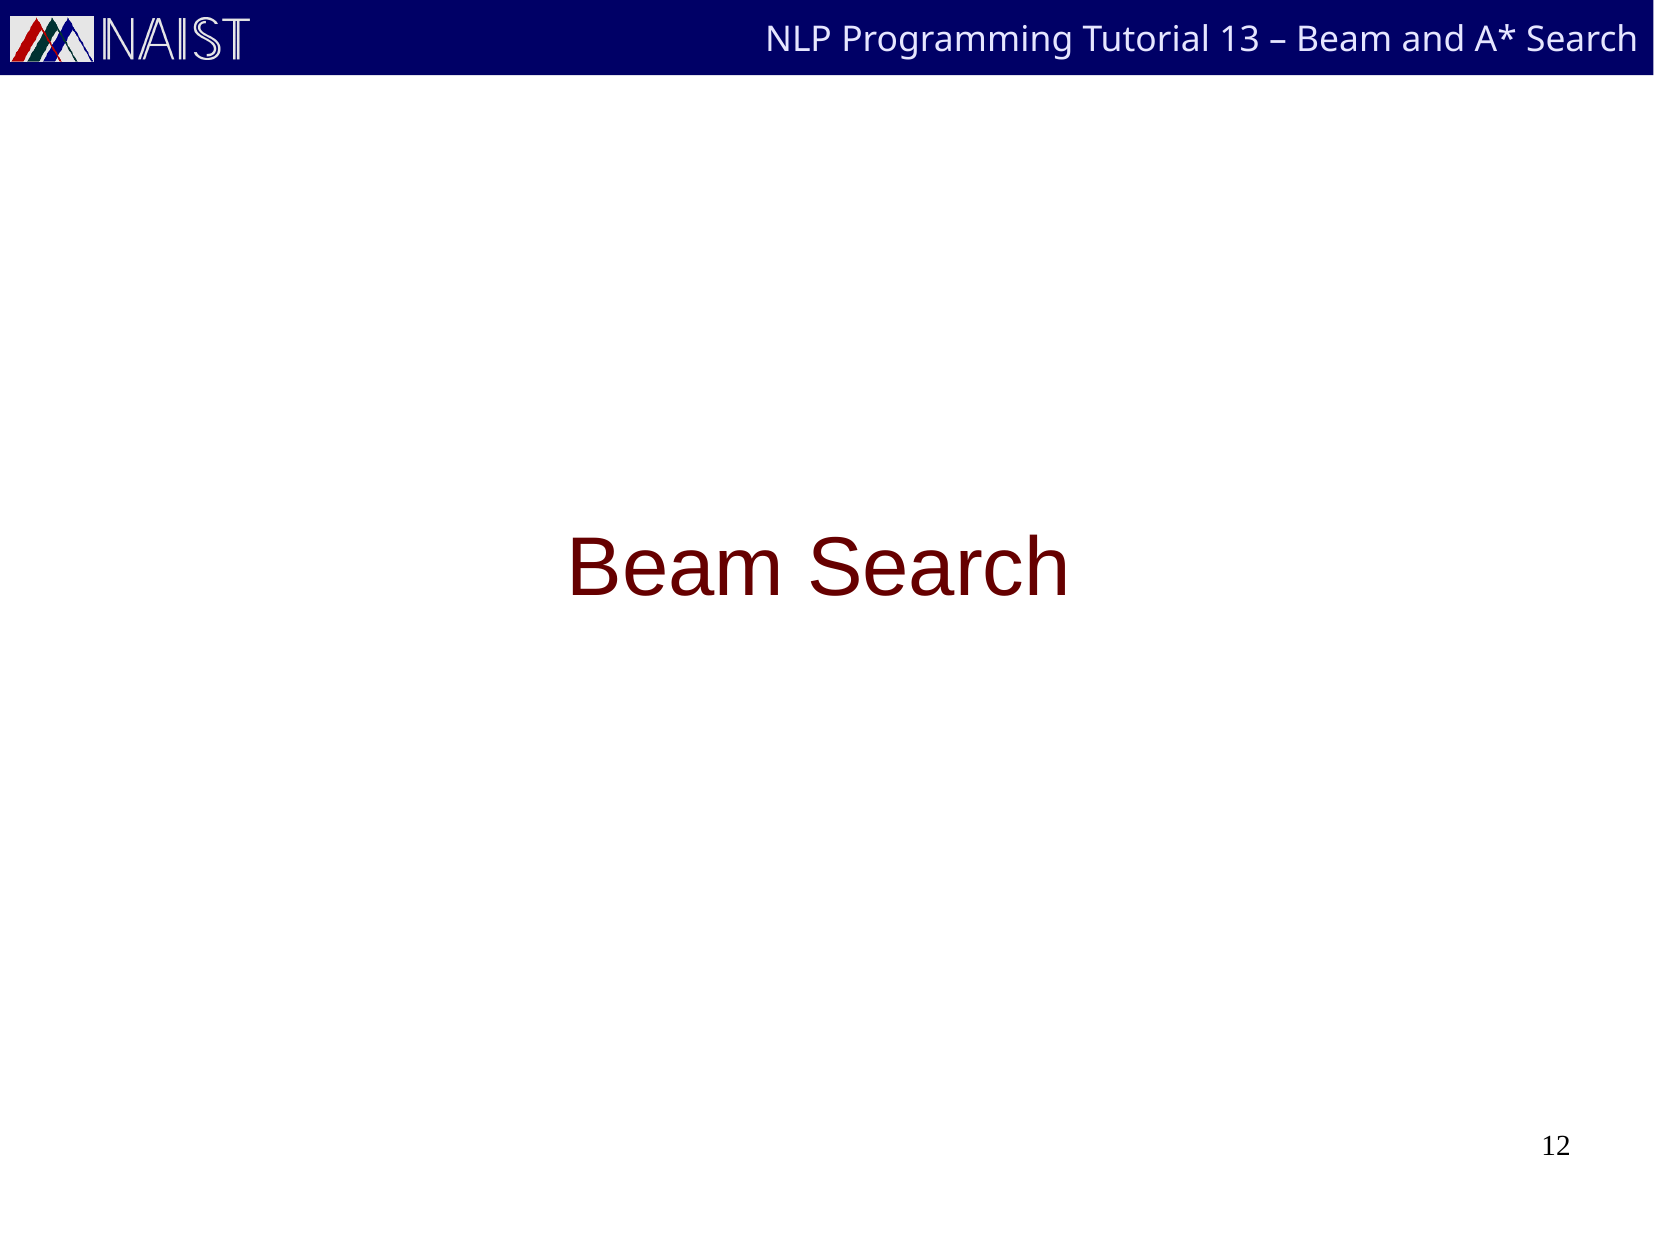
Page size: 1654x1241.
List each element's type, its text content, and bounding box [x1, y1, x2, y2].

picture [10, 16, 94, 62]
picture [102, 17, 251, 60]
title Beam Search [75, 470, 1564, 663]
